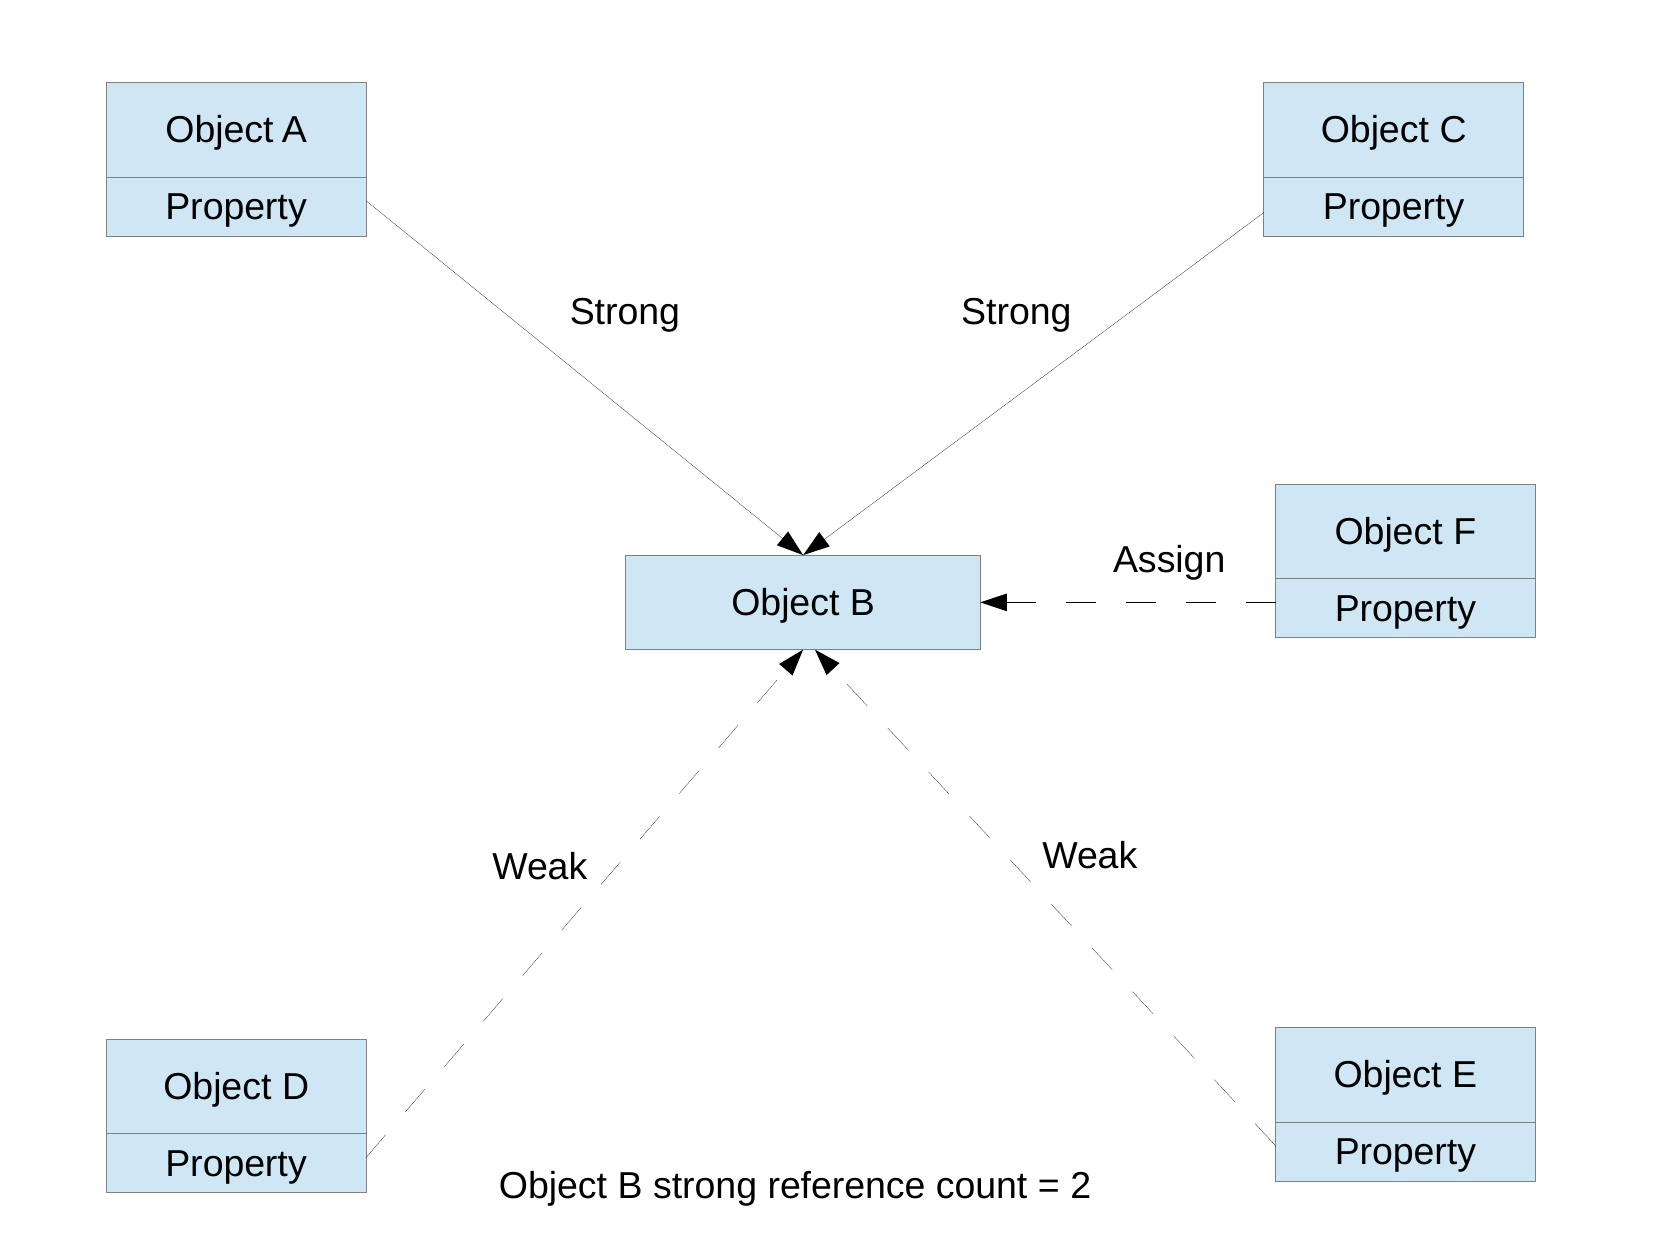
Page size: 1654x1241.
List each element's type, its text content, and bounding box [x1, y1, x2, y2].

text_box Object F [1275, 484, 1536, 578]
text_box Object E [1275, 1027, 1536, 1122]
text_box Strong [555, 283, 697, 341]
text_box Object A [106, 82, 367, 177]
text_box Property [1263, 177, 1524, 237]
text_box Object B strong reference count = 2 [484, 1157, 1107, 1215]
text_box Strong [946, 283, 1087, 341]
text_box Object D [106, 1039, 367, 1133]
text_box Weak [1027, 826, 1153, 884]
text_box Weak [477, 838, 603, 896]
text_box Property [106, 1133, 367, 1193]
text_box Object C [1263, 82, 1524, 177]
text_box Property [1275, 578, 1536, 638]
text_box Property [1275, 1122, 1536, 1182]
text_box Property [106, 177, 367, 237]
text_box Object B [625, 555, 981, 650]
text_box Assign [1098, 531, 1241, 589]
